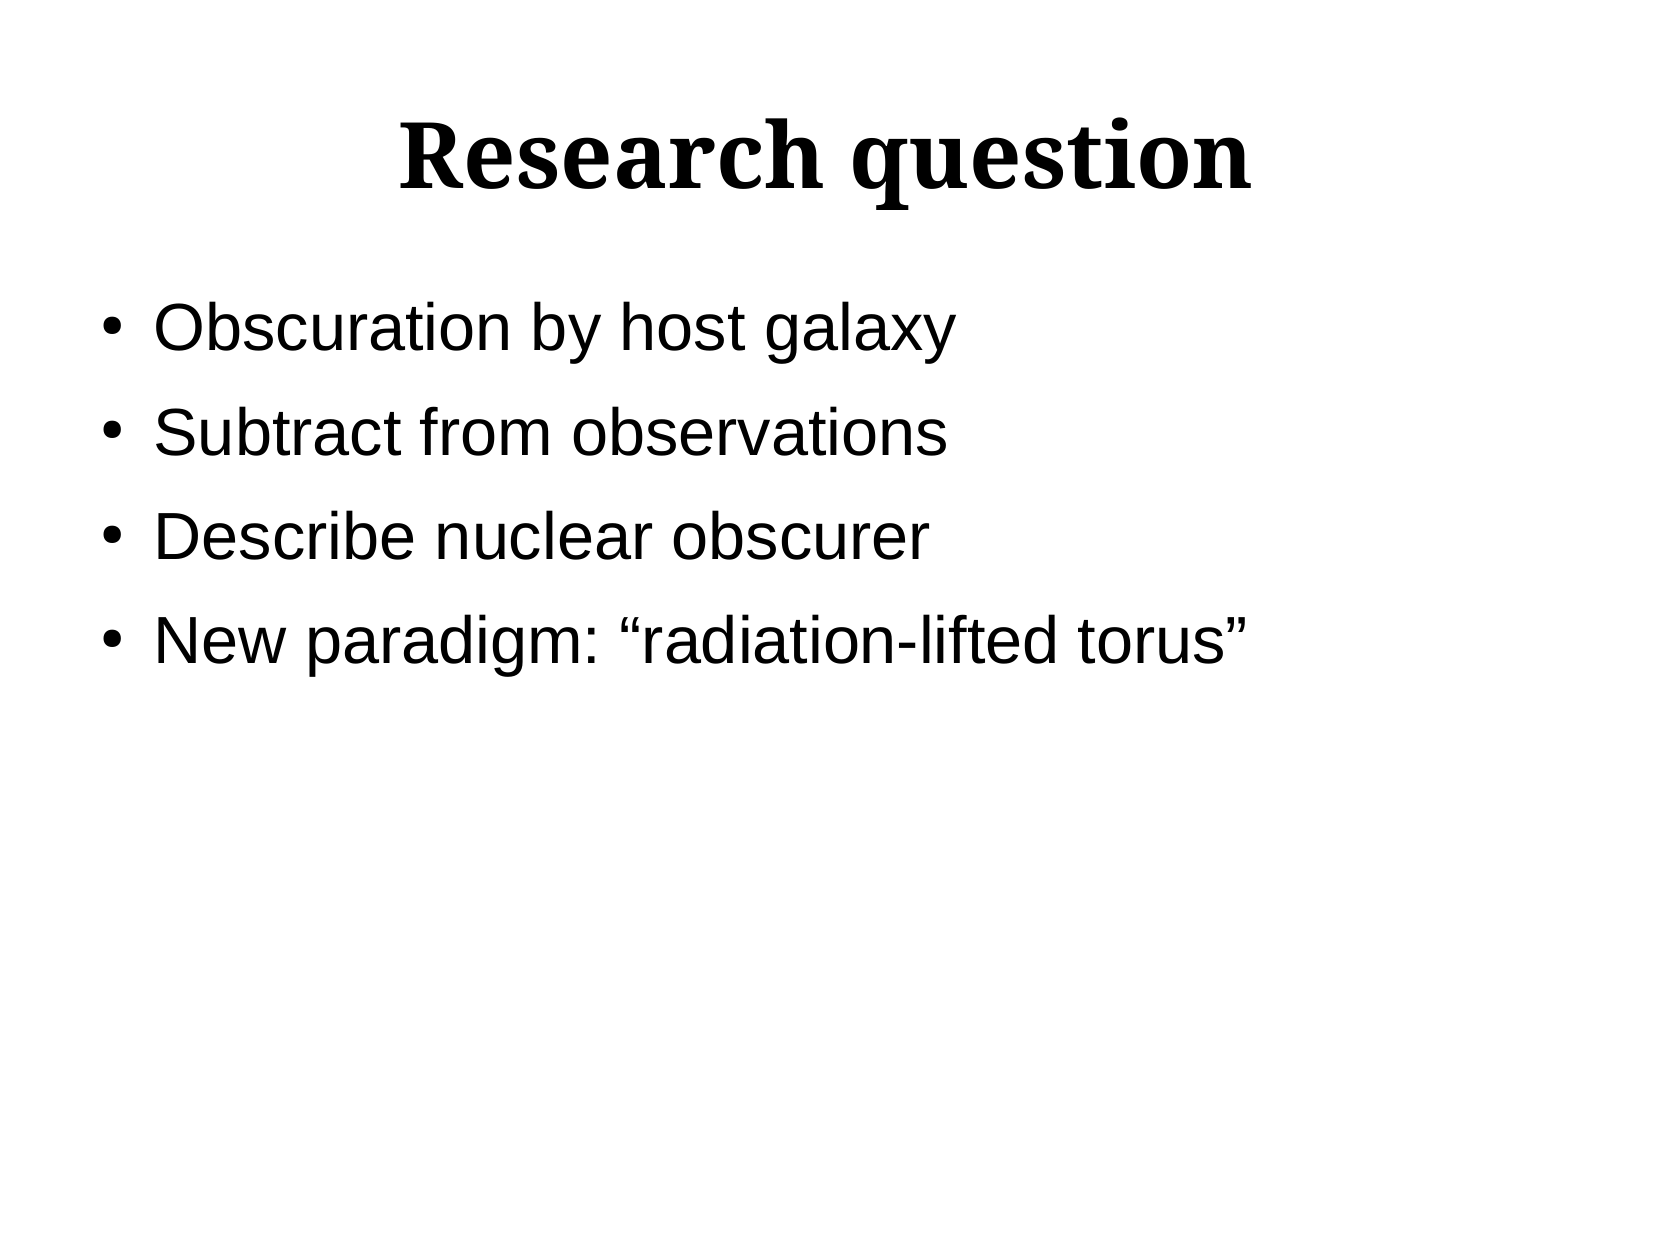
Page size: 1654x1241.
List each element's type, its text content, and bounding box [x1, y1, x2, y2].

title Research question [82, 49, 1571, 257]
list Obscuration by host galaxy Subtract from observations Describe nuclear obscurer New paradigm: “radiation-lifted torus” [82, 290, 1571, 1010]
